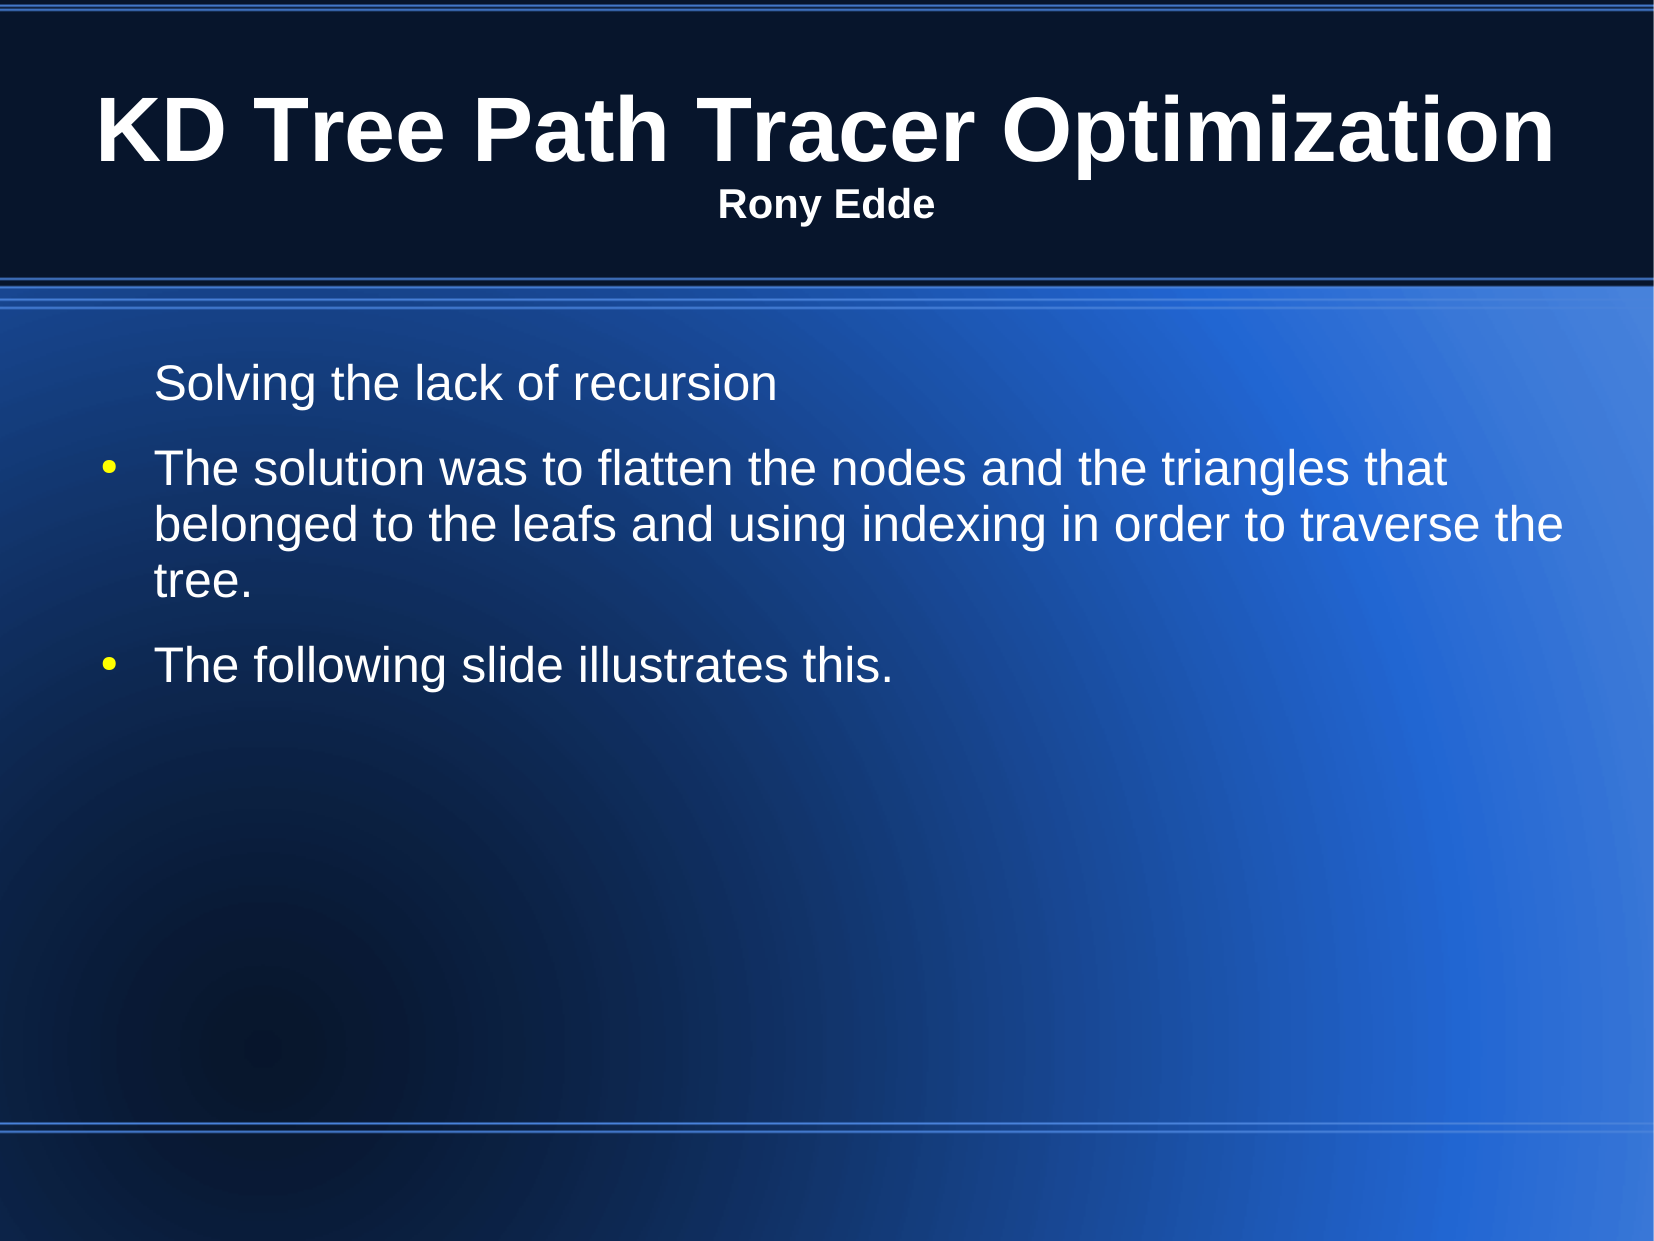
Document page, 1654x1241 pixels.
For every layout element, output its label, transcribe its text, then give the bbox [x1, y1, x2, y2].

picture [0, 0, 1654, 1241]
title KD Tree Path Tracer Optimization Rony Edde [82, 56, 1571, 250]
list Solving the lack of recursion The solution was to flatten the nodes and the triangles that belonged to the leafs and using indexing in order to traverse the tree. The following slide illustrates this. [82, 355, 1571, 1058]
